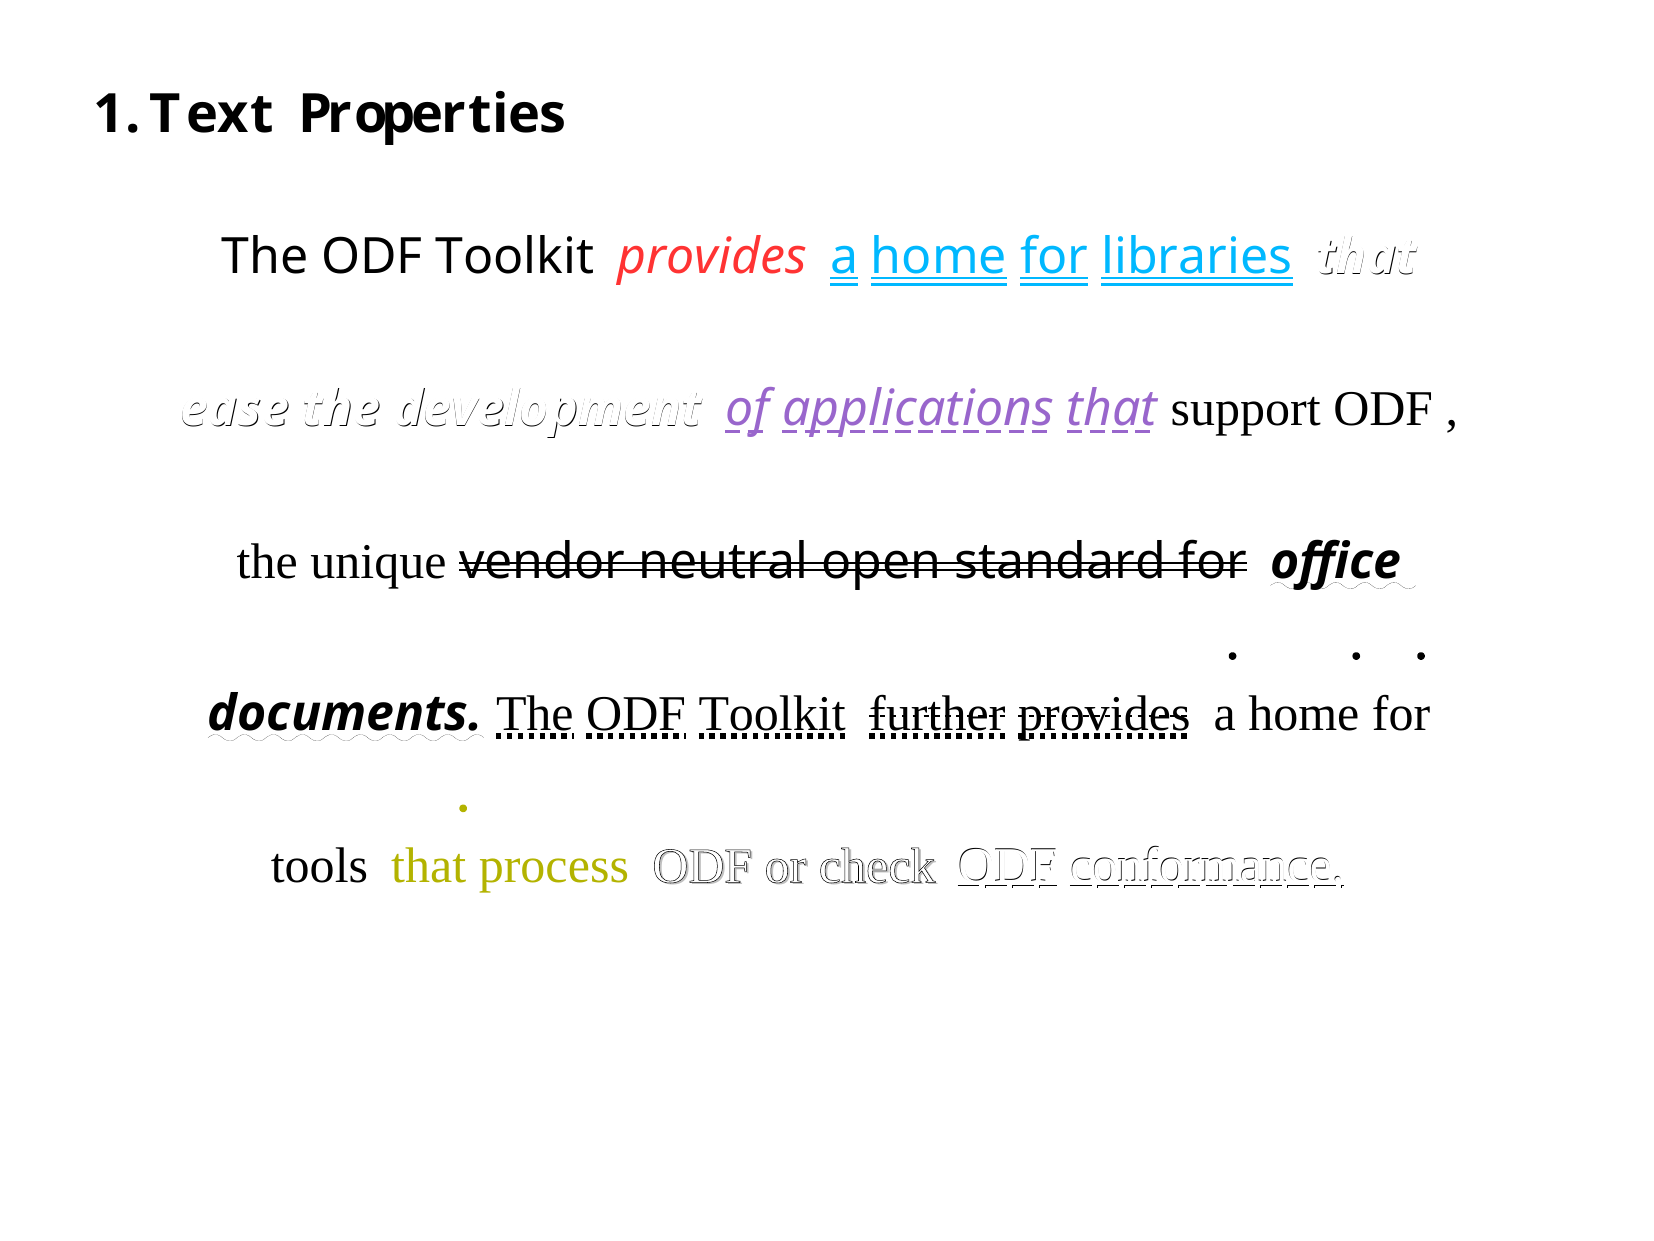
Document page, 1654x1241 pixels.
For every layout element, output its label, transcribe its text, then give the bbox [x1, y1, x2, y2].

chart [91, 48, 1096, 225]
title The ODF Toolkit provides a home for libraries that ease the development of applications that support ODF , the unique vendor neutral open standard for office documents. The ODF Toolkit further provides a home for tools that process ODF or check ODF conformance. [162, 224, 1476, 819]
